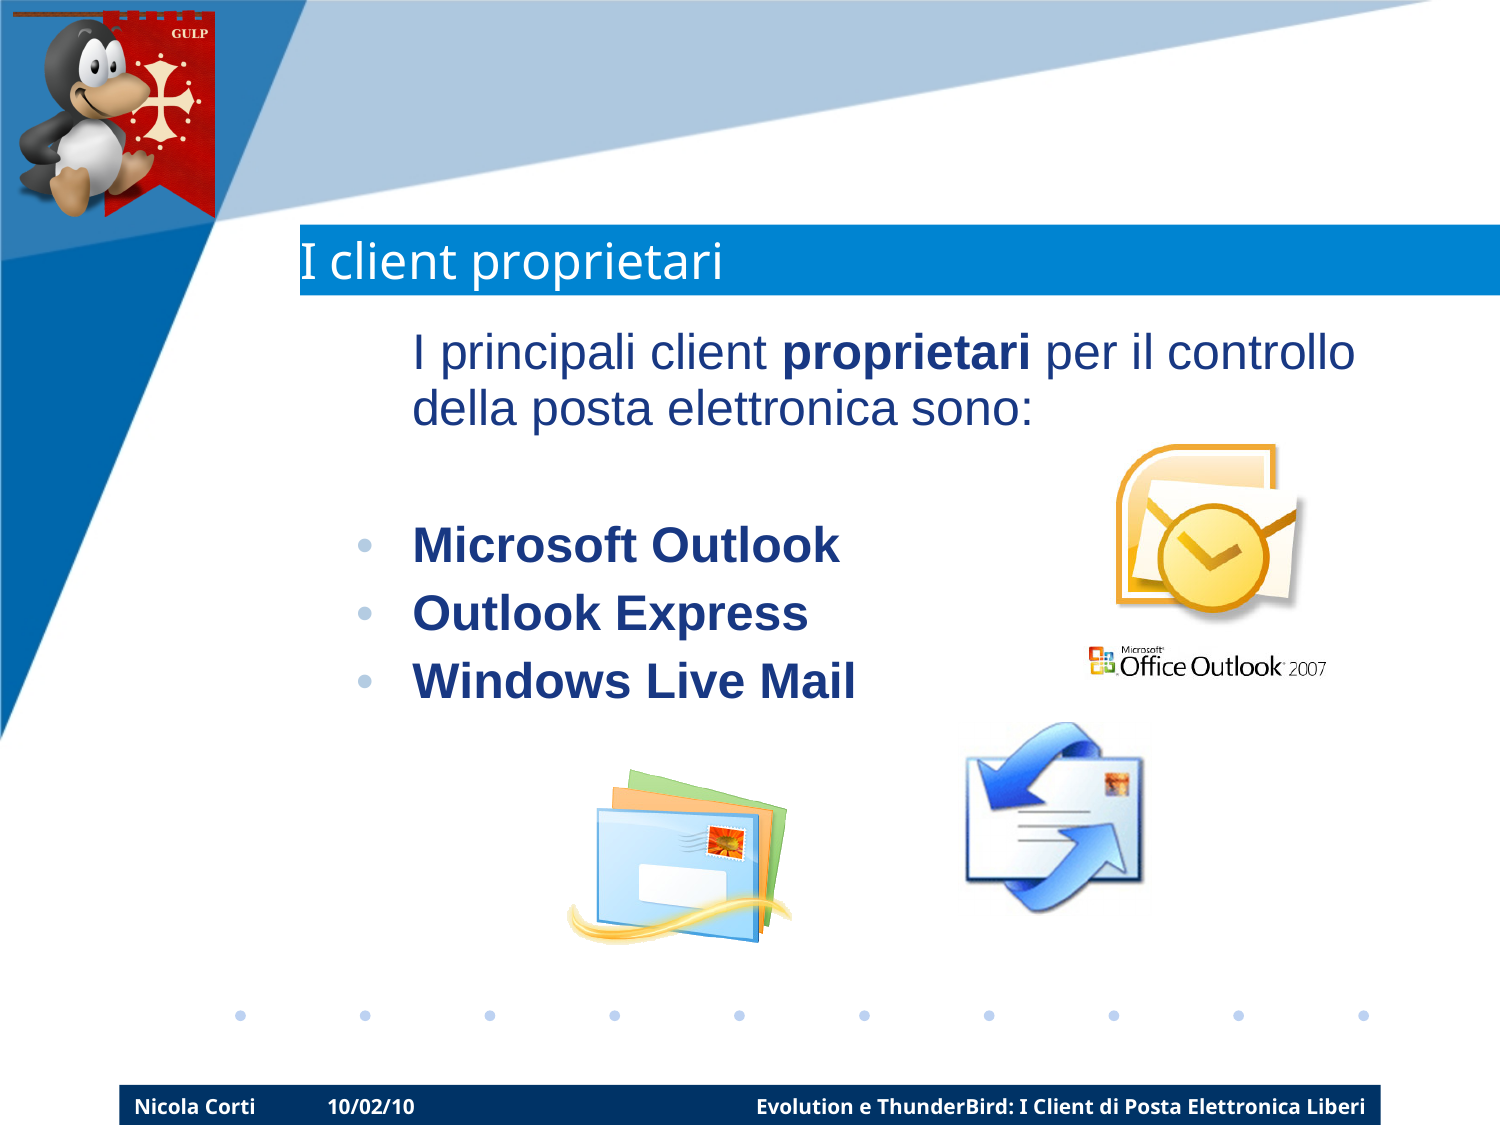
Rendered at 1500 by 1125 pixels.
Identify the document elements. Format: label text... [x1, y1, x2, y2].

list I principali client proprietari per il controllo della posta elettronica sono: Microsoft Outlook Outlook Express Windows Live Mail [299, 324, 1418, 1068]
picture [1083, 442, 1329, 680]
picture [0, 0, 1500, 842]
title I client proprietari [300, 224, 1500, 296]
picture [561, 738, 797, 975]
picture [958, 722, 1152, 916]
